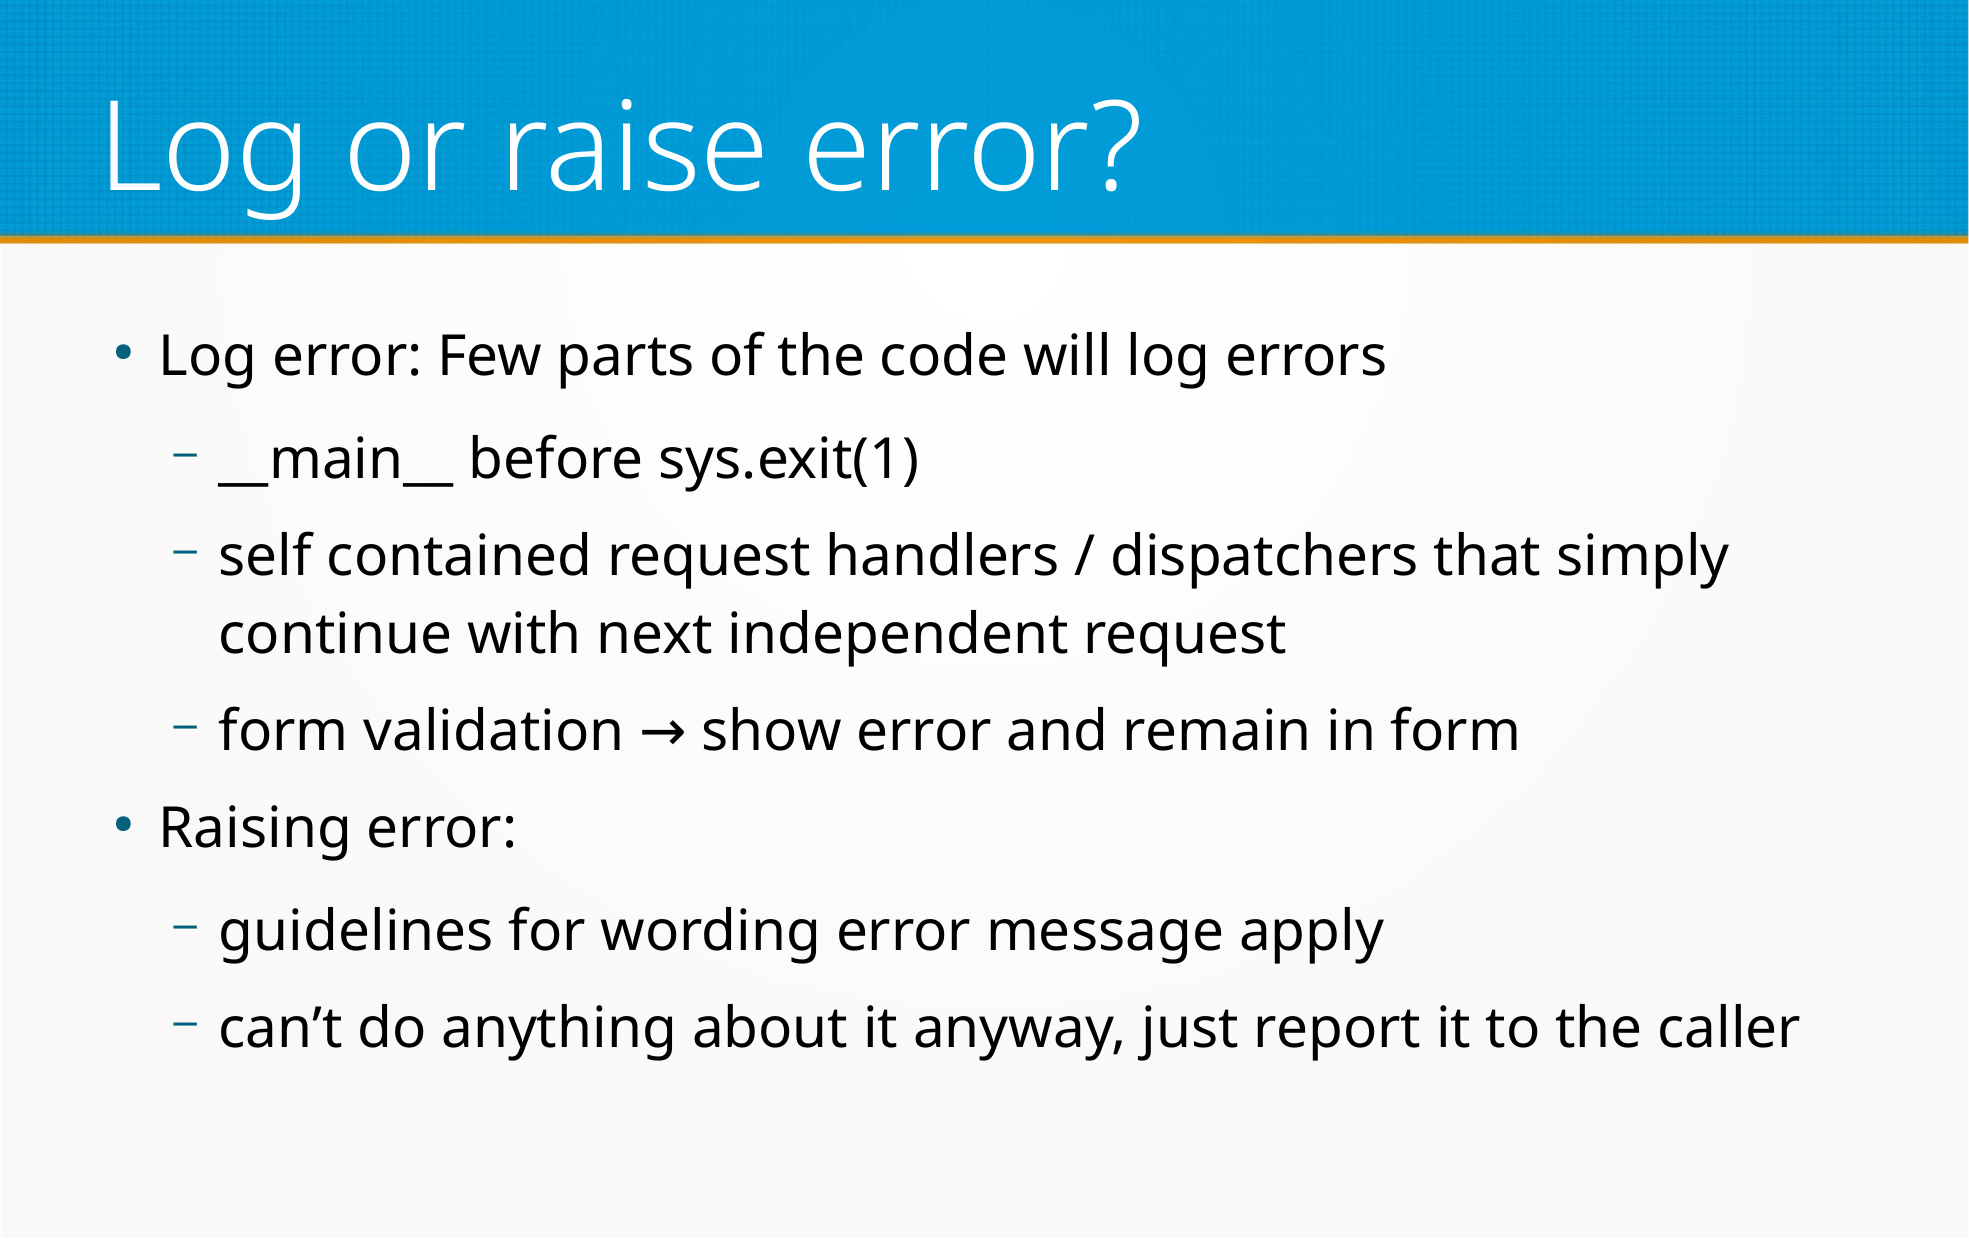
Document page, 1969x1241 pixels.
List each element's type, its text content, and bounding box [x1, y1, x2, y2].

picture [0, 233, 1969, 1241]
title Log or raise error? [98, 19, 1870, 227]
list Log error: Few parts of the code will log errors __main__ before sys.exit(1) self contained request handlers / dispatchers that simply continue with next independent request form validation → show error and remain in form Raising error: guidelines for wording error message apply can’t do anything about it anyway, just report it to the caller [98, 315, 1861, 1081]
